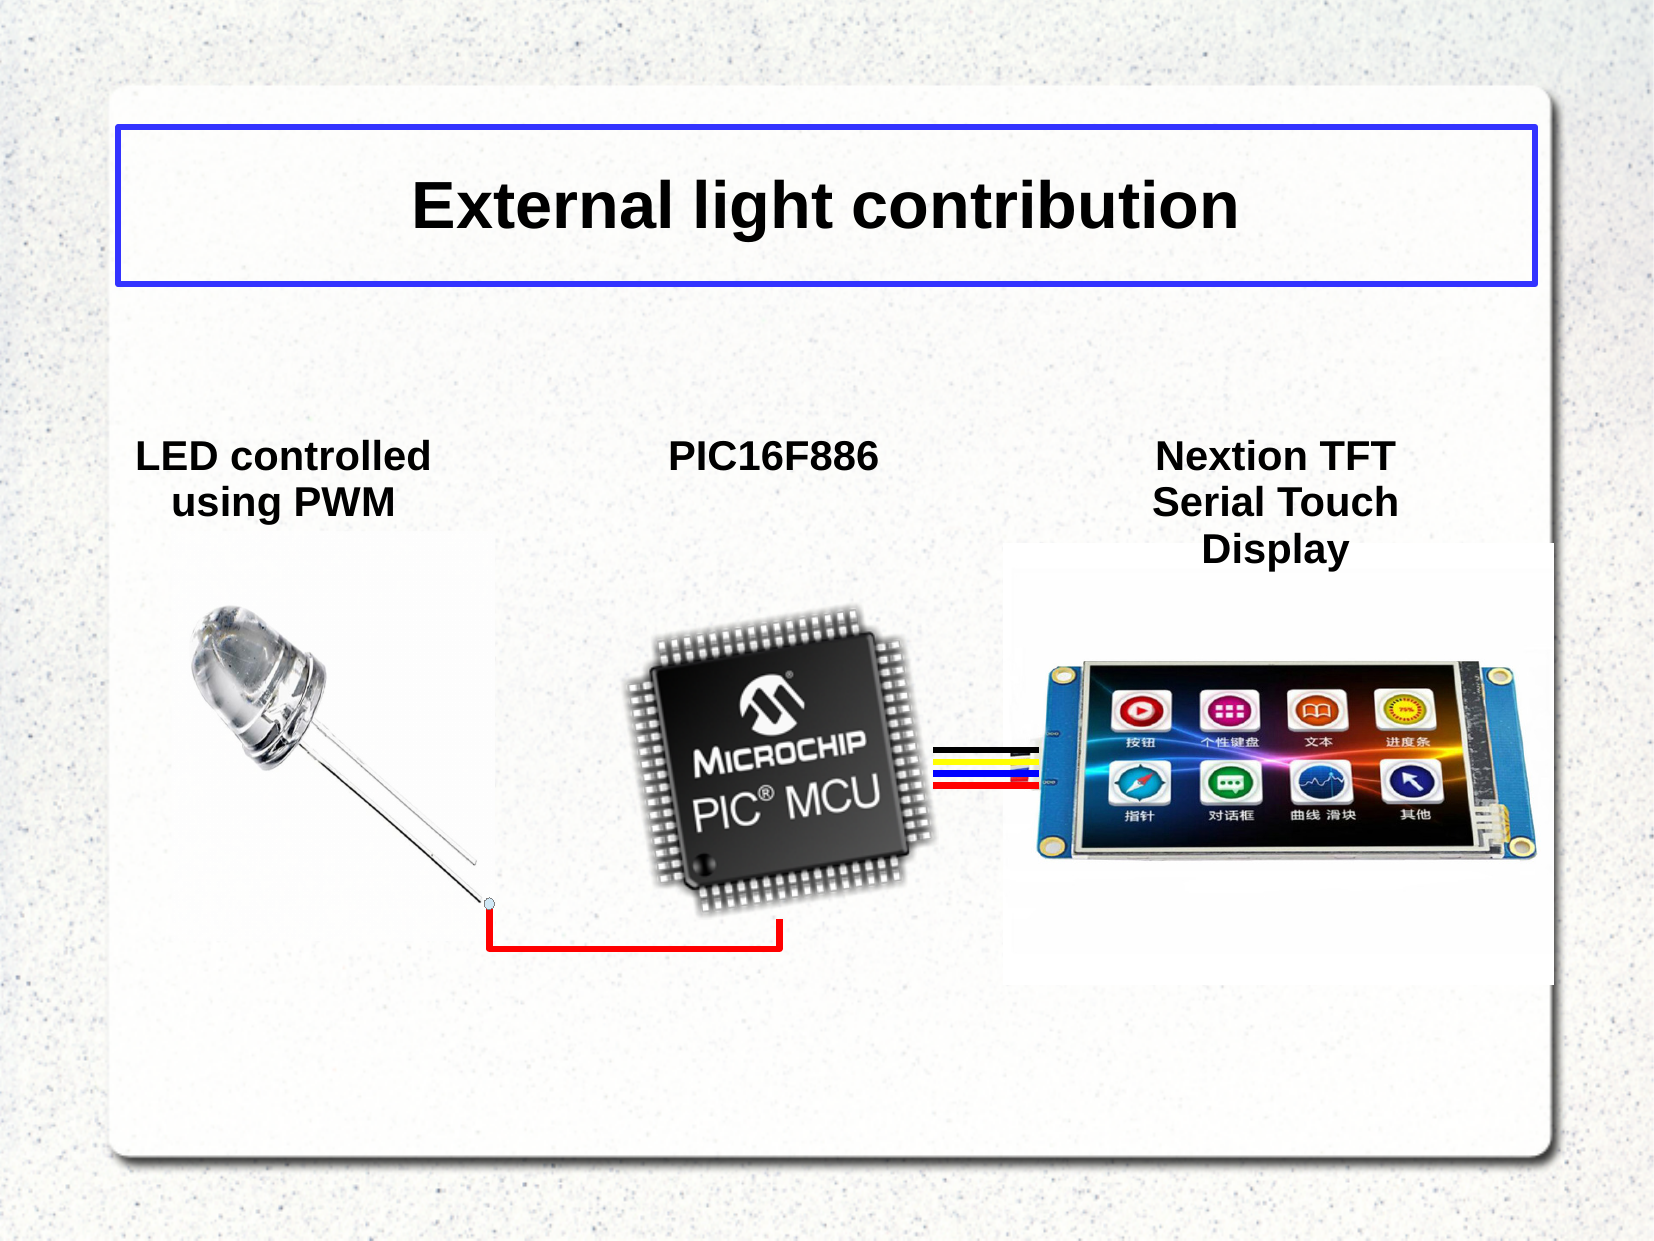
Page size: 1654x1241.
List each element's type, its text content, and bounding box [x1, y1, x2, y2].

text_box LED controlled using PWM [106, 425, 461, 579]
text_box [484, 897, 495, 910]
text_box PIC16F886 [596, 425, 951, 579]
text_box Nextion TFT Serial Touch Display [1098, 425, 1453, 583]
picture [0, 0, 1654, 1241]
title External light contribution [118, 126, 1536, 285]
